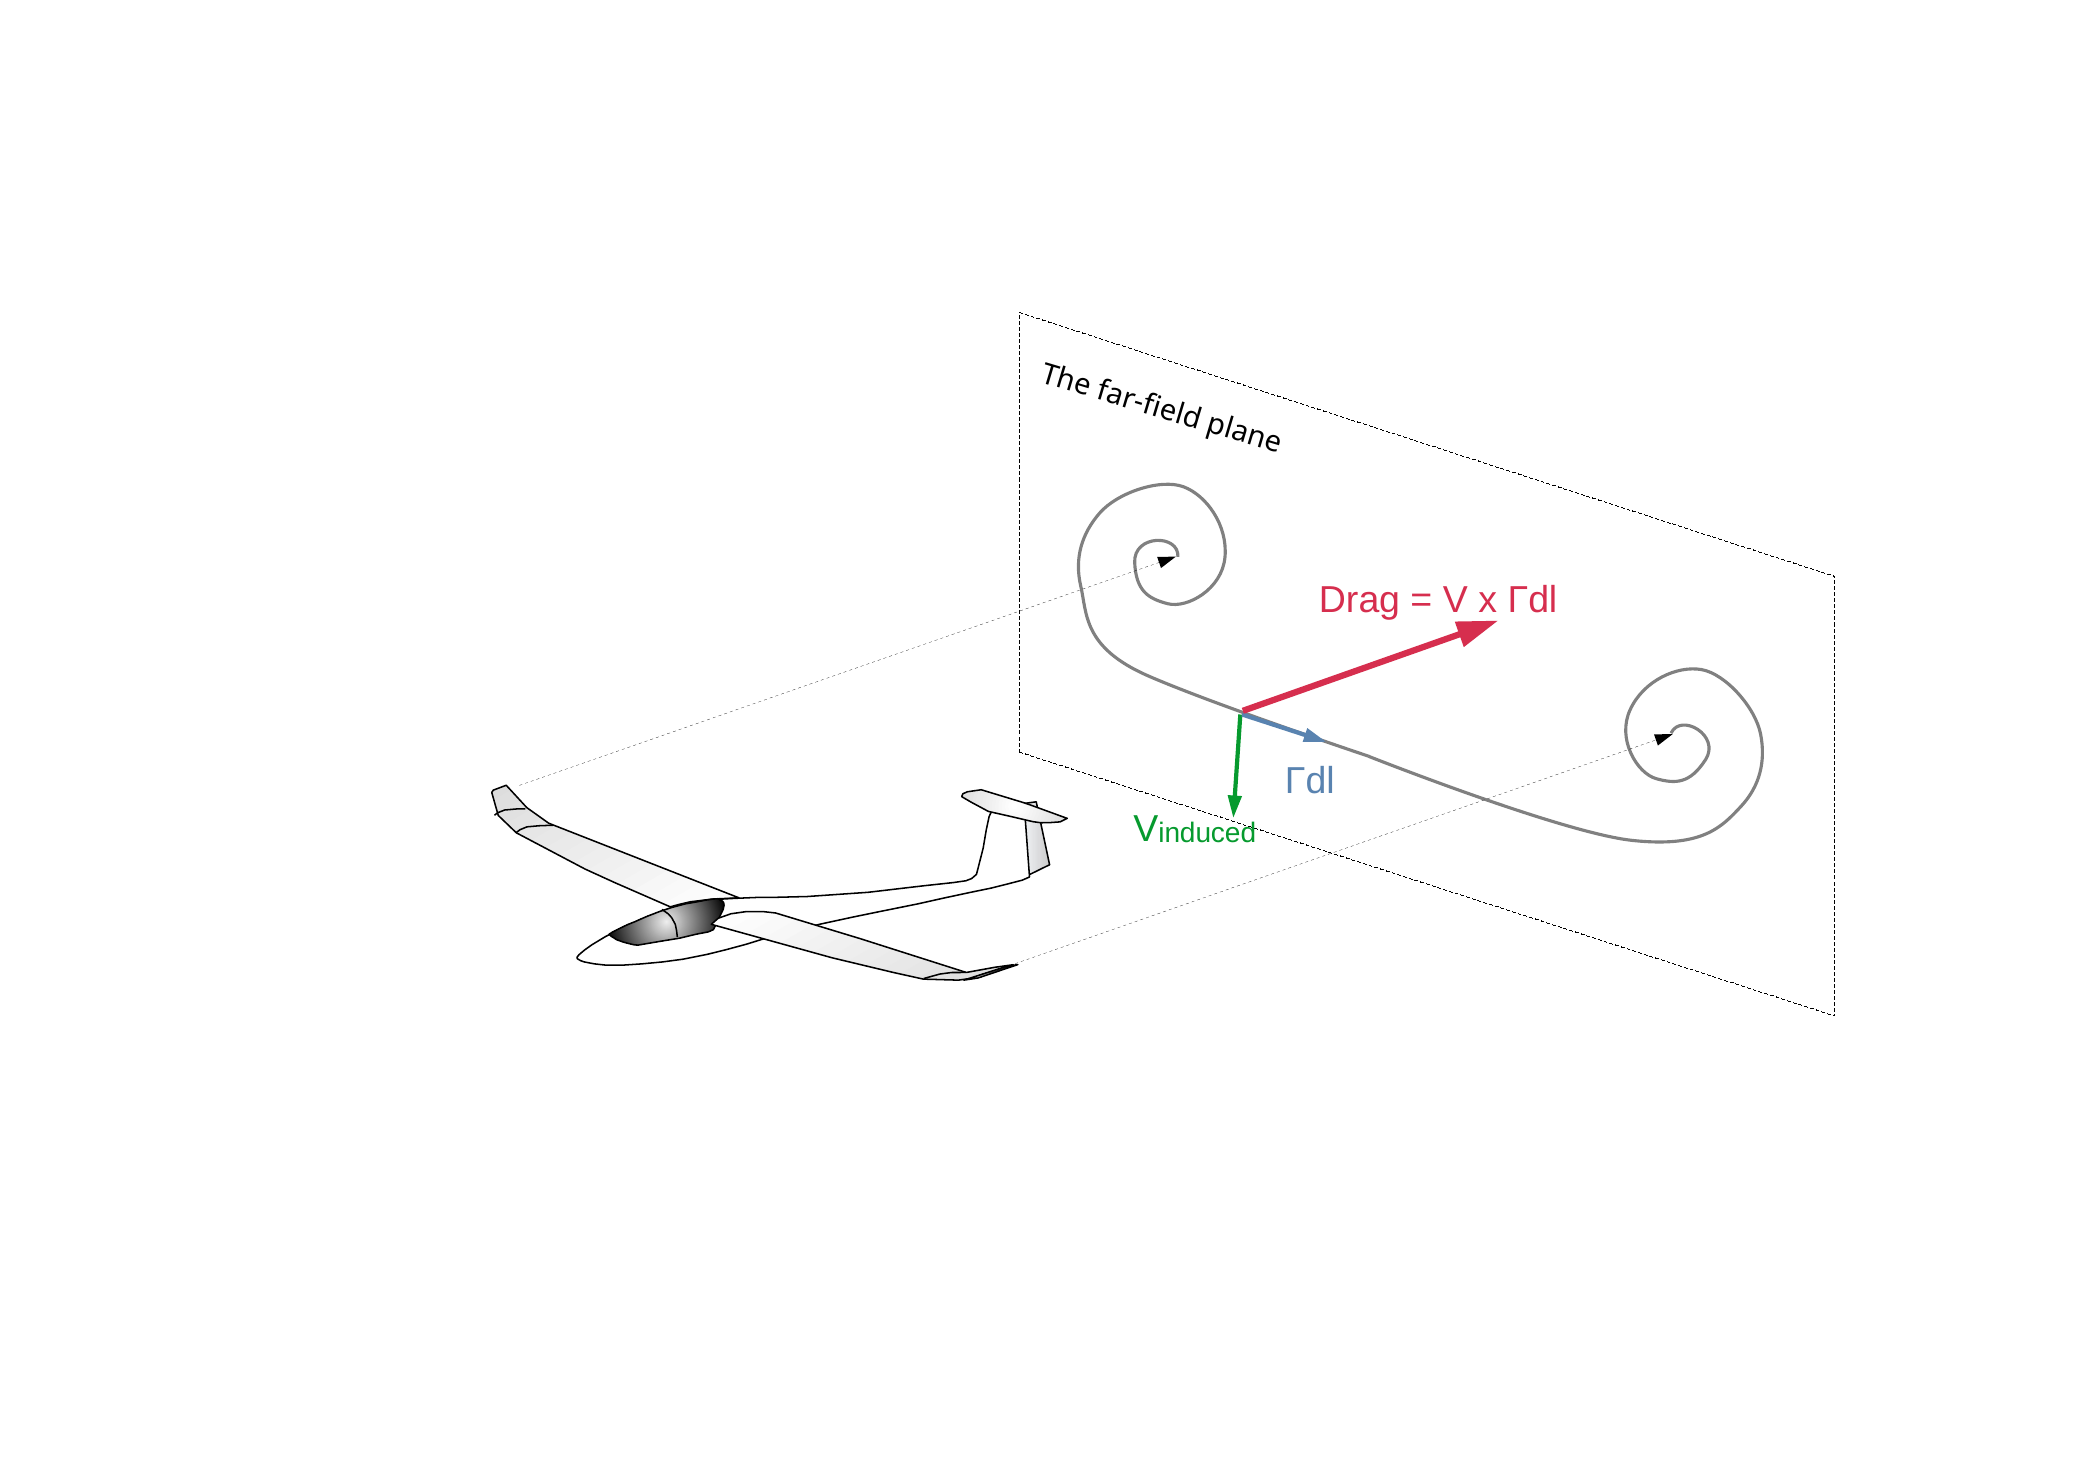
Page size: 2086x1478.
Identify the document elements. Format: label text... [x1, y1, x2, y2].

text_box Vinduced [1118, 799, 1276, 864]
text_box The far-field plane [1011, 340, 1564, 570]
text_box Γdl [1270, 751, 1351, 815]
text_box [517, 789, 1068, 980]
text_box [925, 964, 1018, 981]
text_box Drag = V x Γdl [1304, 570, 1597, 628]
text_box [491, 785, 551, 832]
